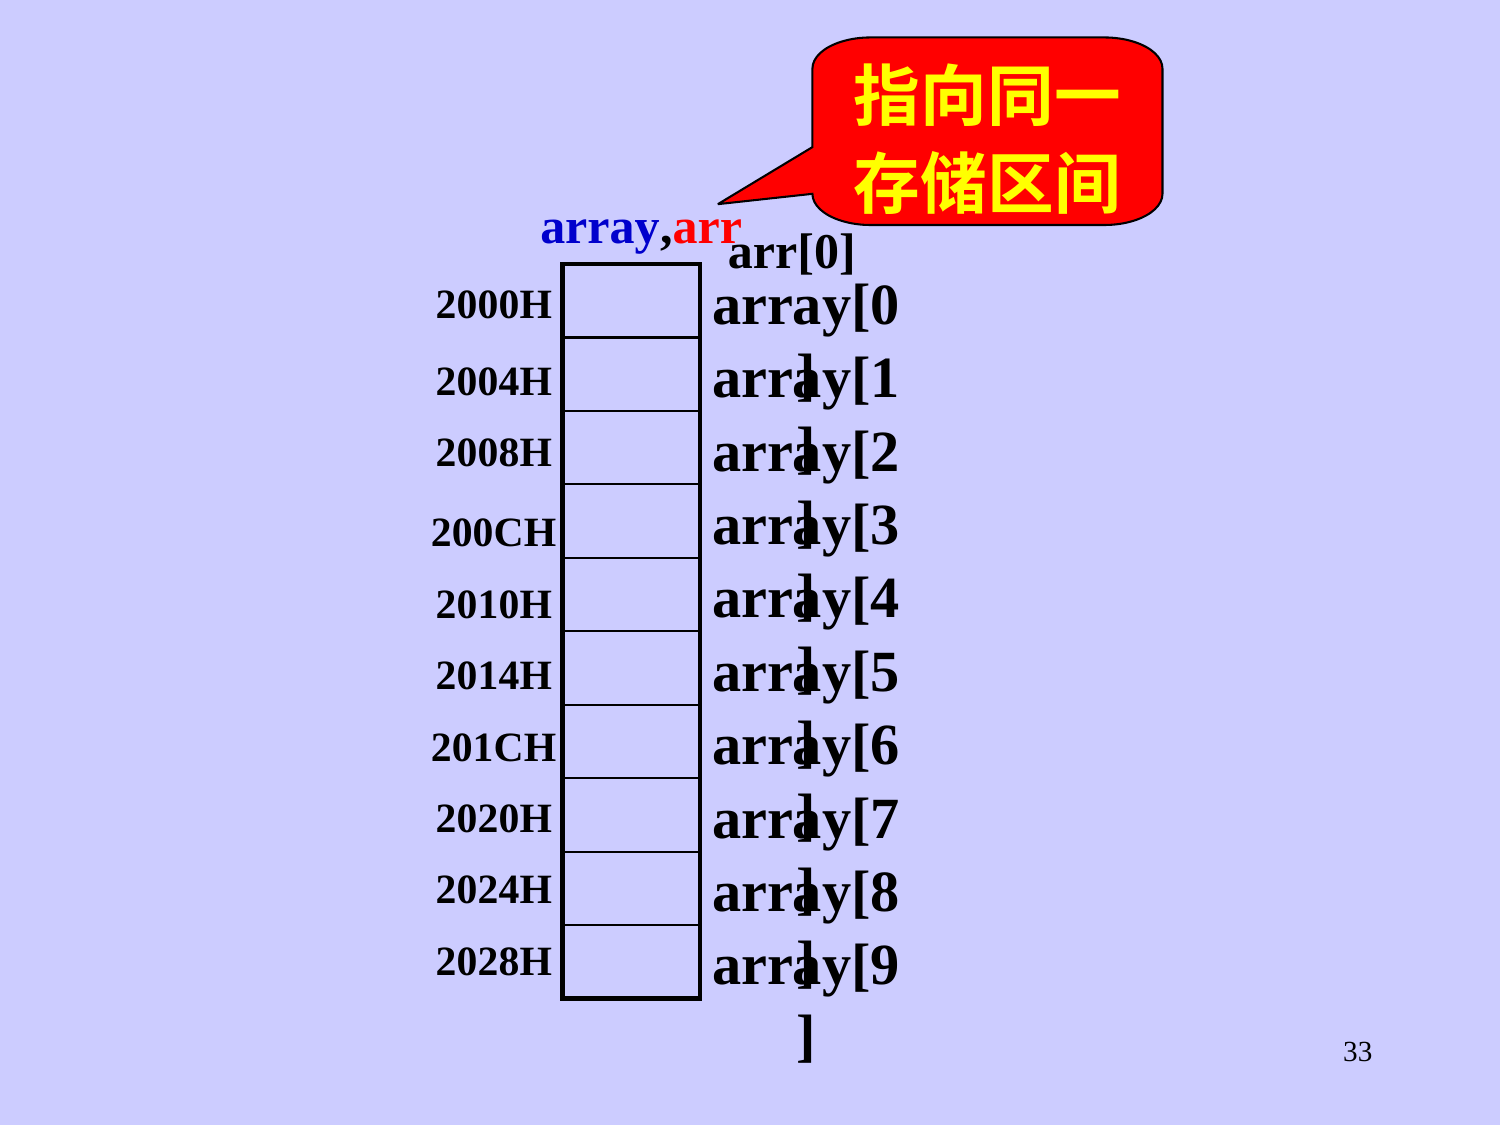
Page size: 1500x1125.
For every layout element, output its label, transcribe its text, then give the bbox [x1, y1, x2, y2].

text_box array[9] [699, 924, 913, 993]
text_box 2020H [425, 779, 563, 850]
text_box 2014H [425, 636, 563, 707]
text_box array[2] [699, 411, 913, 499]
text_box array[6] [699, 704, 913, 772]
text_box 指向同一存储区间 [717, 37, 1163, 225]
text_box array[4] [699, 557, 913, 625]
text_box <编号> [1074, 1025, 1388, 1101]
text_box array[1] [699, 337, 913, 411]
text_box 201CH [425, 707, 563, 779]
text_box 200CH [425, 493, 563, 565]
text_box array[0] [699, 264, 913, 336]
text_box 2008H [425, 413, 563, 493]
text_box array[5] [699, 631, 913, 699]
text_box 2004H [425, 342, 563, 413]
text_box 2024H [425, 850, 563, 921]
text_box array[7] [699, 778, 913, 846]
text_box 2028H [425, 921, 563, 993]
text_box array[8] [699, 851, 913, 919]
text_box 2010H [425, 565, 563, 636]
text_box array,arr [537, 185, 751, 256]
text_box arr[0] [724, 210, 913, 281]
text_box array[3] [699, 499, 913, 552]
text_box 2000H [425, 264, 563, 342]
